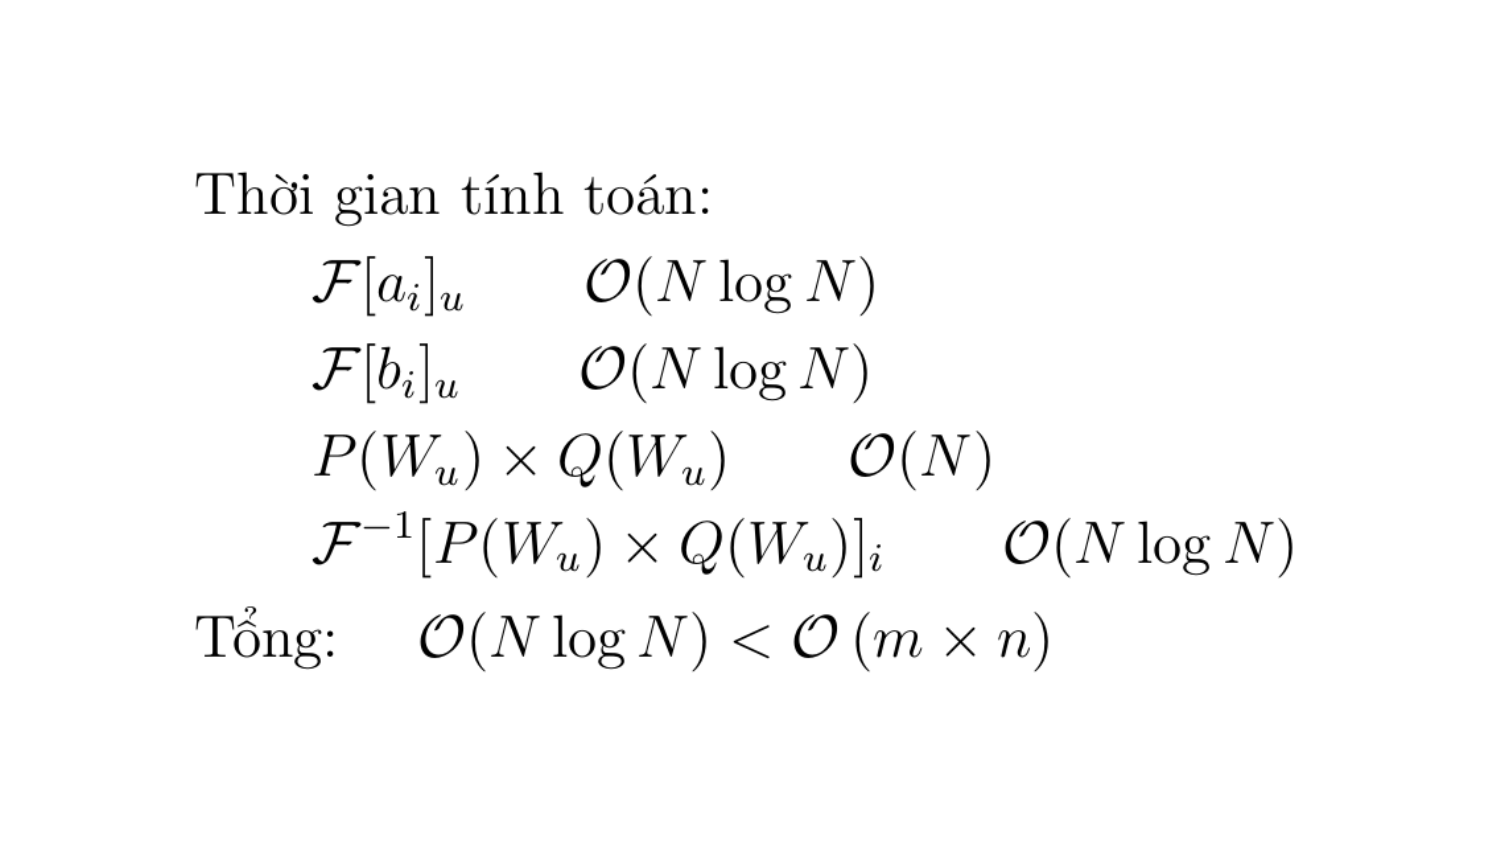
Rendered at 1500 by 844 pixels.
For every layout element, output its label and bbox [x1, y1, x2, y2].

picture [140, 128, 1360, 715]
